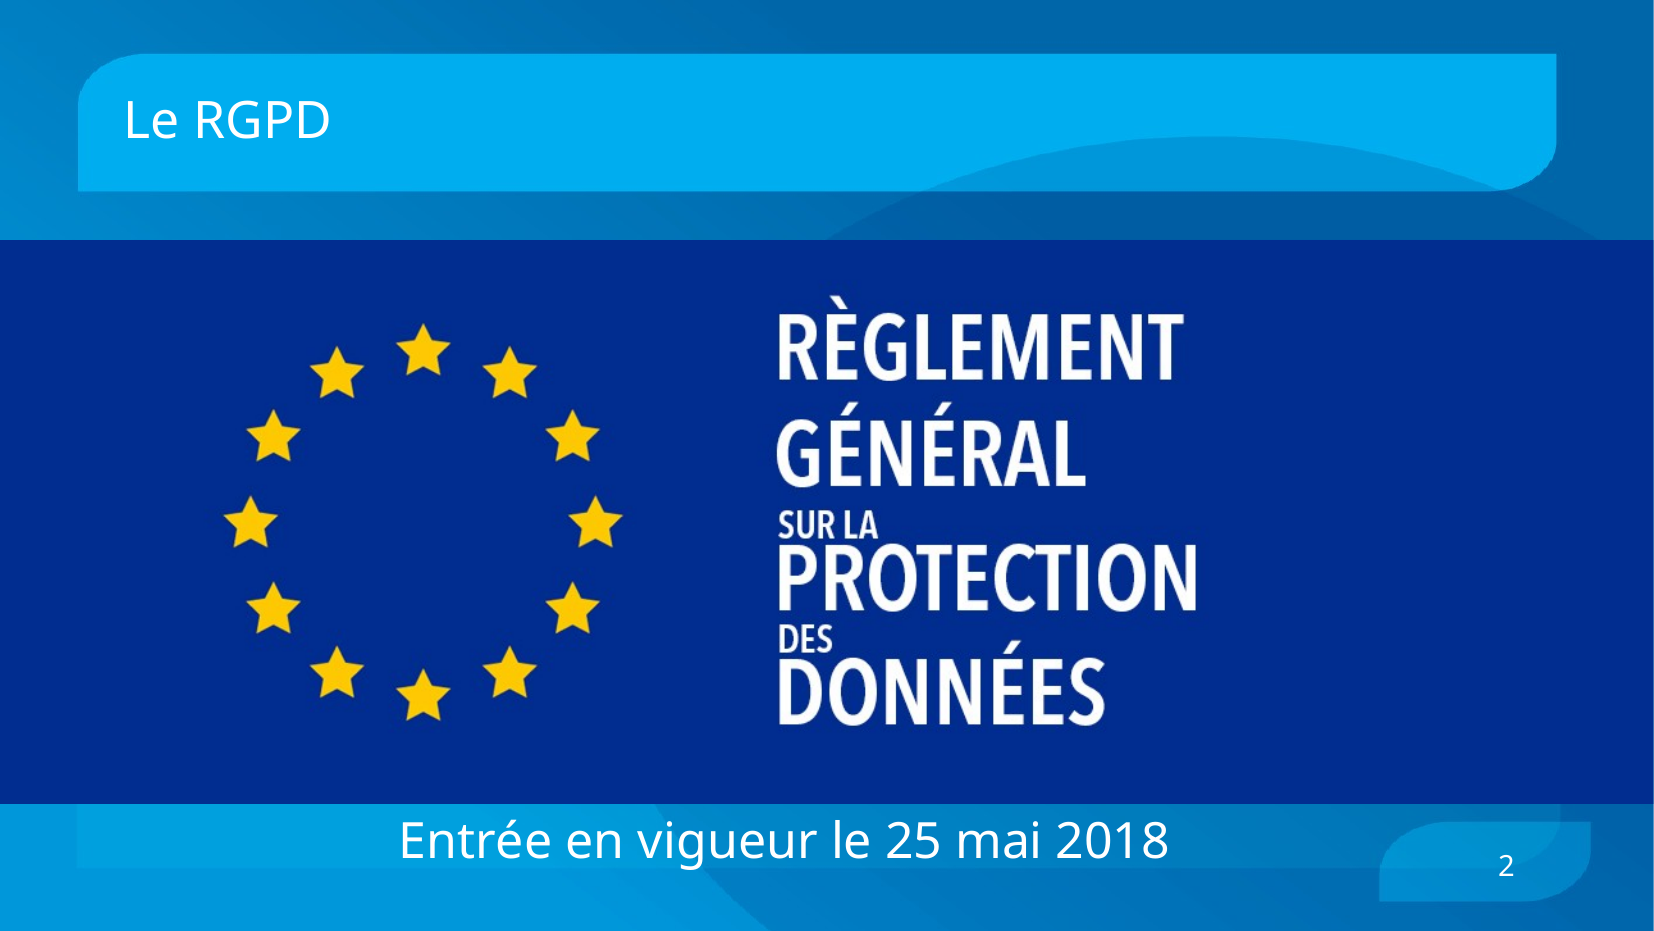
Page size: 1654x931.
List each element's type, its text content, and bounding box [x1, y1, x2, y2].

title Le RGPD [123, 41, 1530, 197]
chart [124, 804, 383, 809]
chart [1270, 804, 1530, 809]
picture [0, 0, 1654, 931]
text_box Entrée en vigueur le 25 mai 2018 [383, 797, 1270, 931]
